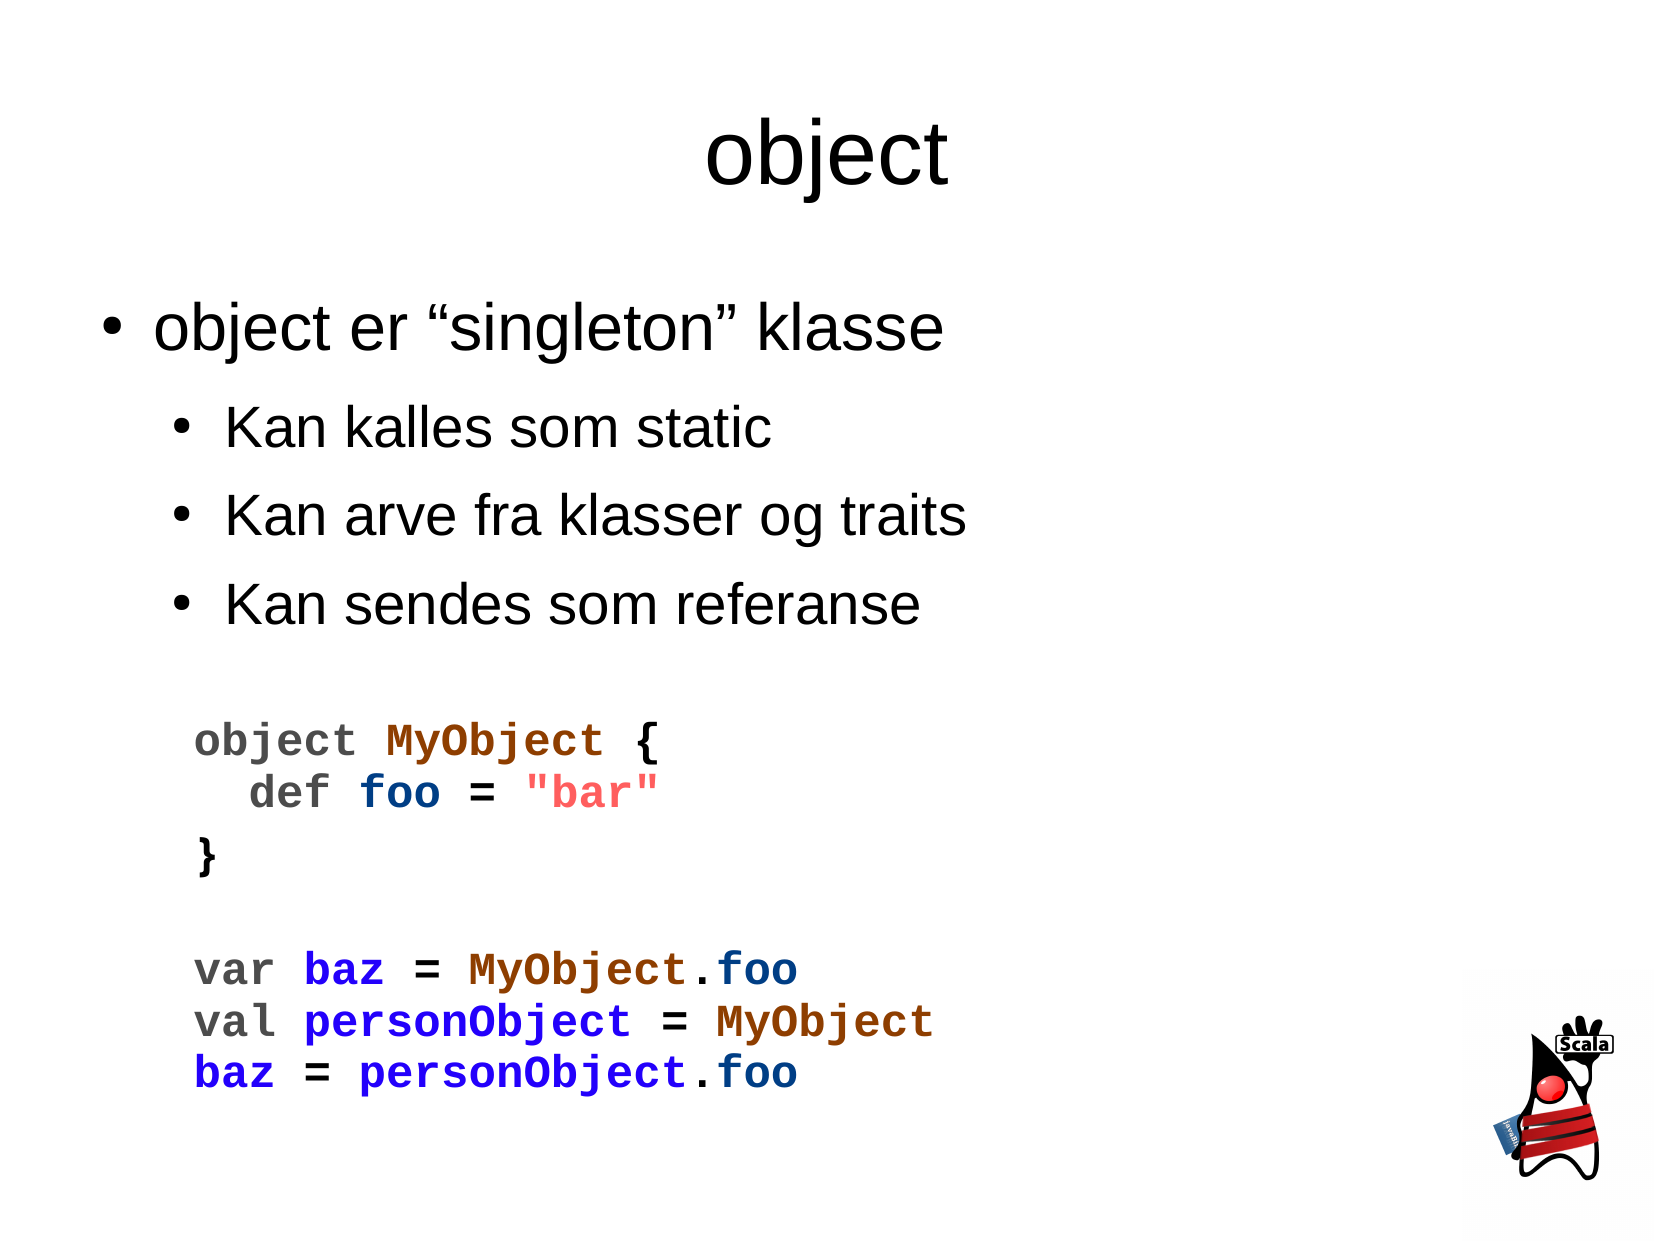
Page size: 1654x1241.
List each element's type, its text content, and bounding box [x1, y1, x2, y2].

picture [1462, 969, 1654, 1241]
title object [82, 49, 1571, 257]
text_box object MyObject { def foo = "bar" } var baz = MyObject.foo val personObject = MyObject baz = personObject.foo [178, 710, 1313, 1101]
list object er “singleton” klasse Kan kalles som static Kan arve fra klasser og traits Kan sendes som referanse [82, 290, 1571, 1109]
